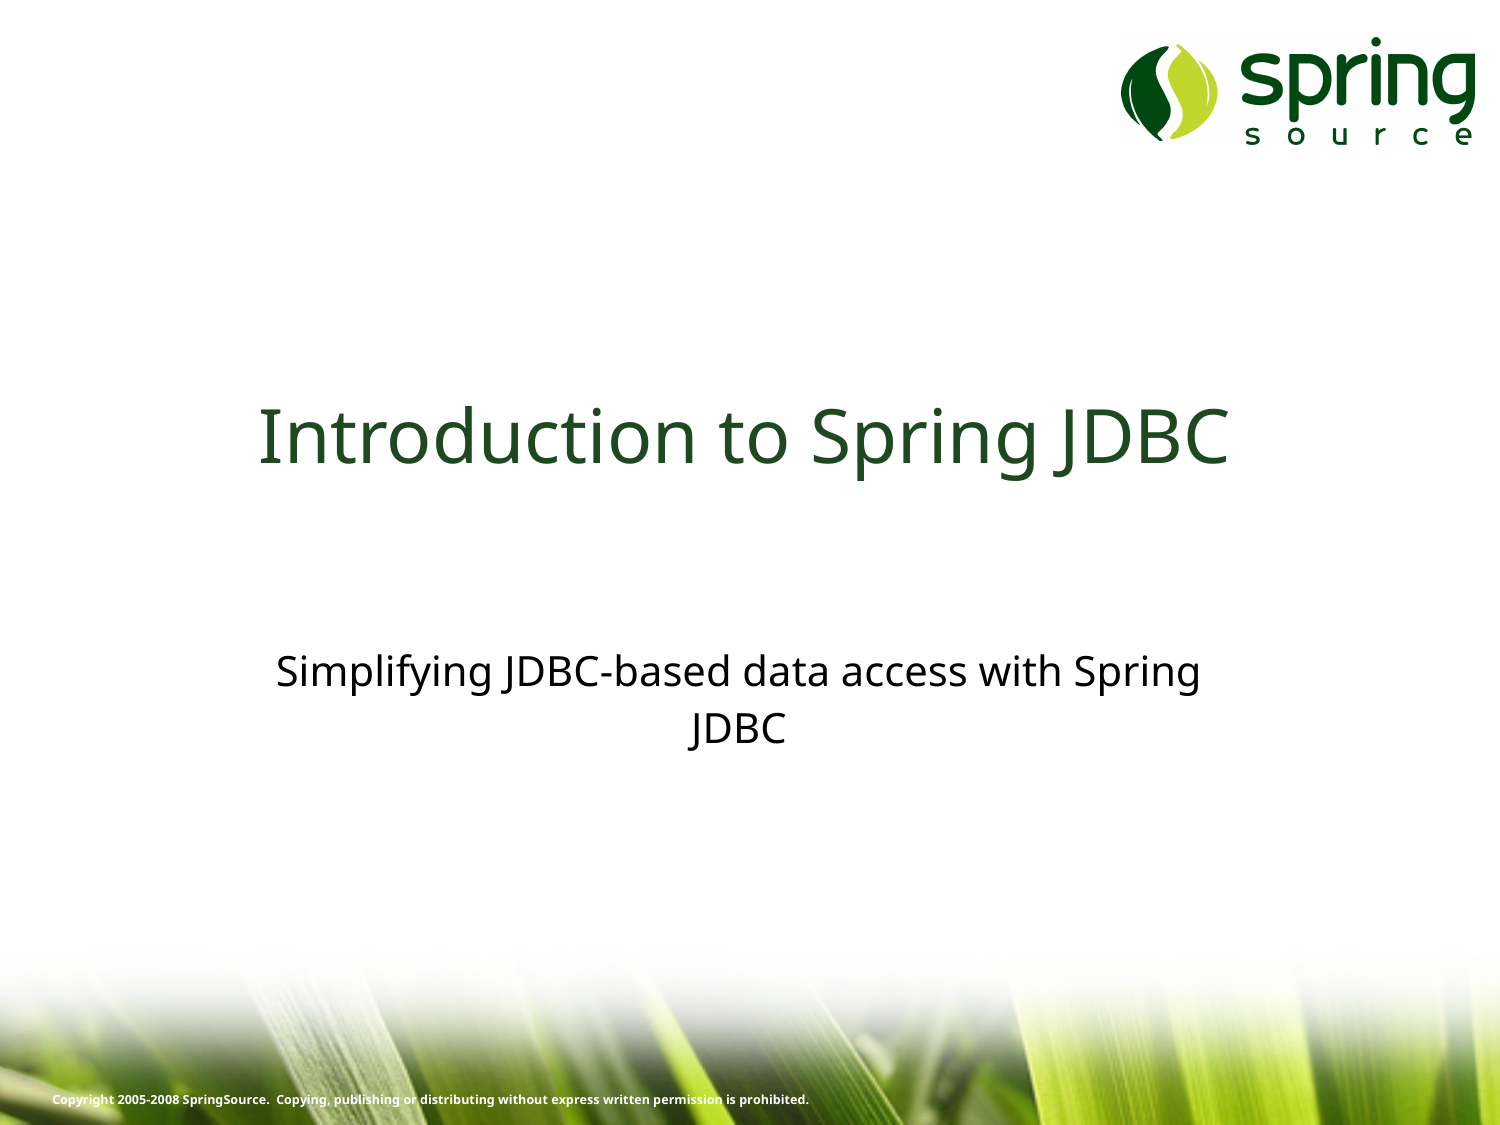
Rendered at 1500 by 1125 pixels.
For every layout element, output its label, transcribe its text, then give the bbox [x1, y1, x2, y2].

picture [0, 944, 1500, 1125]
subtitle Simplifying JDBC-based data access with Spring JDBC [214, 499, 1265, 788]
title Introduction to Spring JDBC [107, 340, 1383, 529]
picture [1121, 37, 1475, 145]
